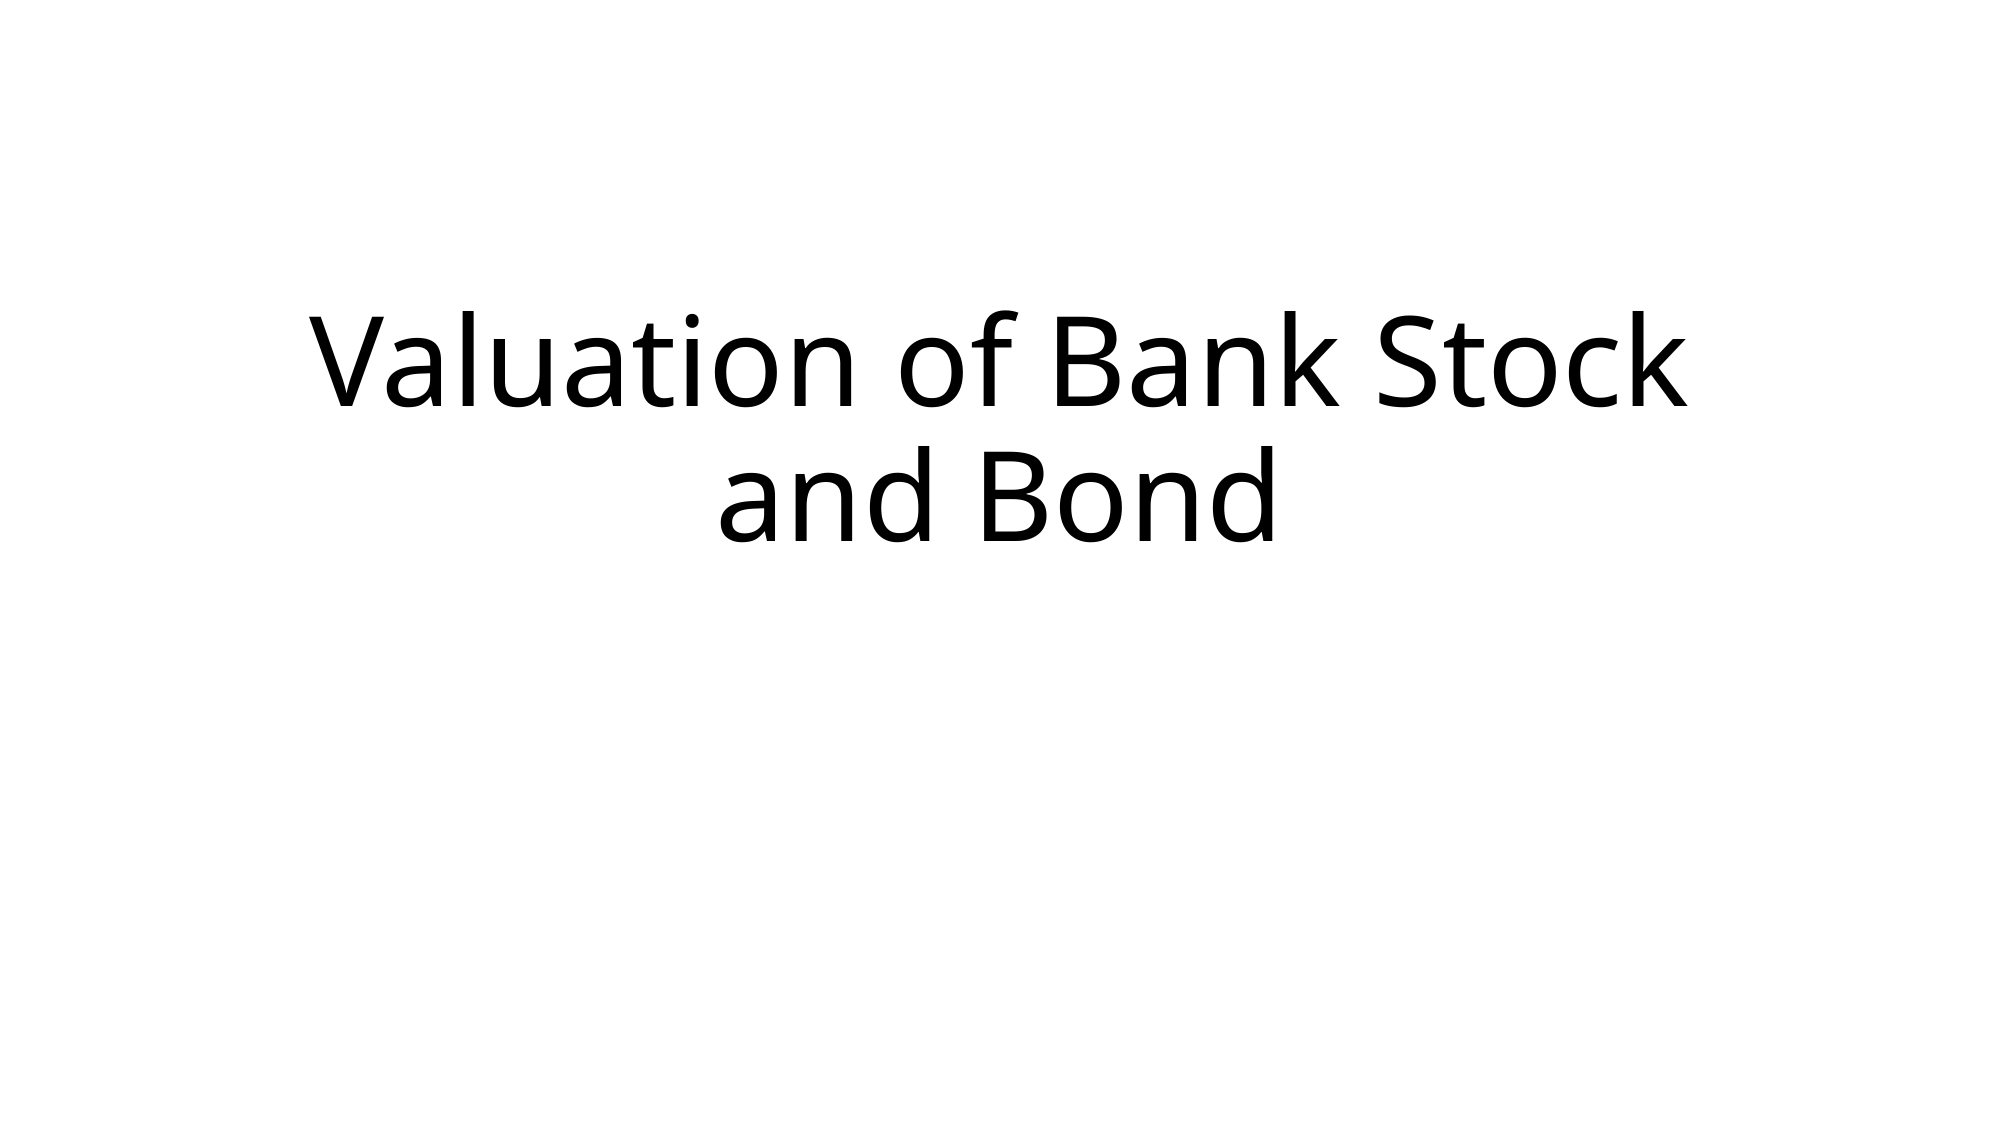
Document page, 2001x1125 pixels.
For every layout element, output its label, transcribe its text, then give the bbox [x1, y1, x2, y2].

title Valuation of Bank Stock and Bond [249, 184, 1750, 576]
